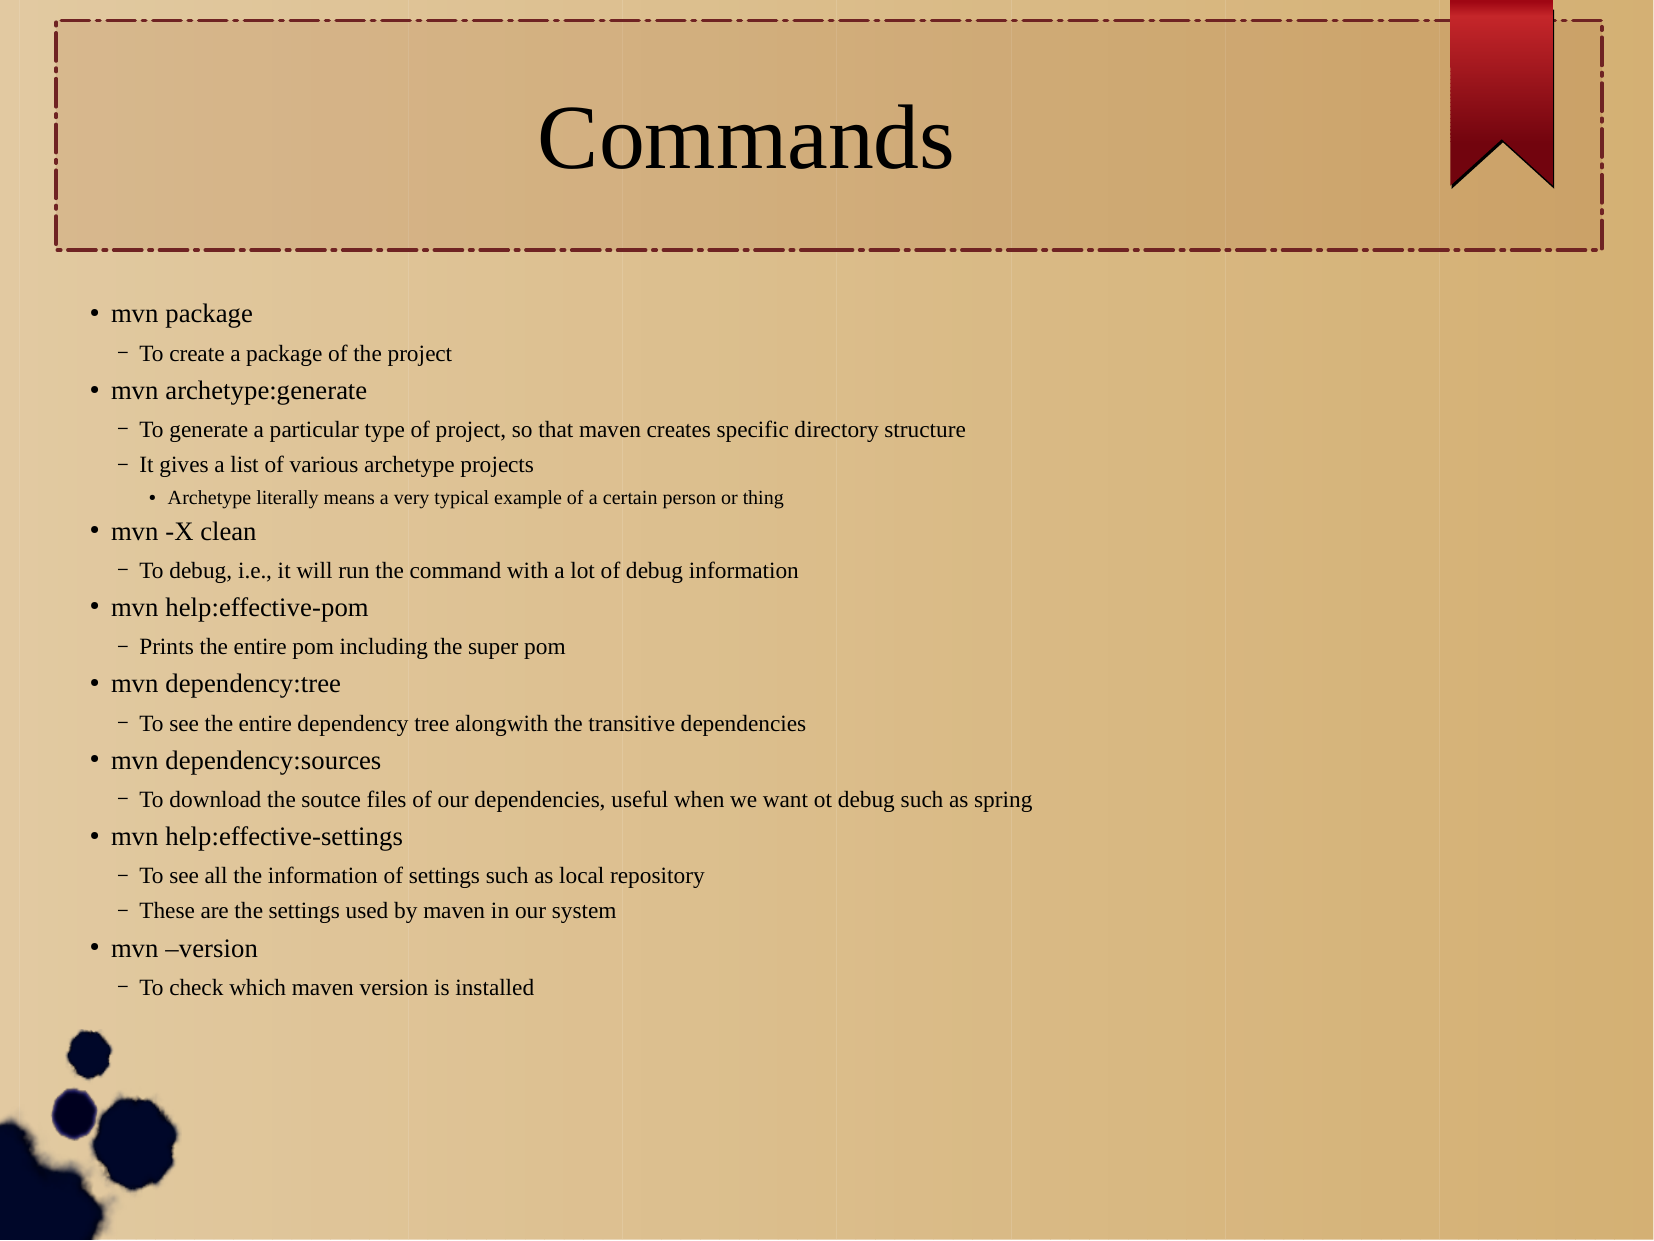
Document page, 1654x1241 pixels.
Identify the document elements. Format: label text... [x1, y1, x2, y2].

title Commands [82, 47, 1412, 229]
list mvn package To create a package of the project mvn archetype:generate To generate a particular type of project, so that maven creates specific directory structure It gives a list of various archetype projects Archetype literally means a very typical example of a certain person or thing mvn -X clean To debug, i.e., it will run the command with a lot of debug information mvn help:effective-pom Prints the entire pom including the super pom mvn dependency:tree To see the entire dependency tree alongwith the transitive dependencies mvn dependency:sources To download the soutce files of our dependencies, useful when we want ot debug such as spring mvn help:effective-settings To see all the information of settings such as local repository These are the settings used by maven in our system mvn –version To check which maven version is installed [82, 299, 1571, 1019]
